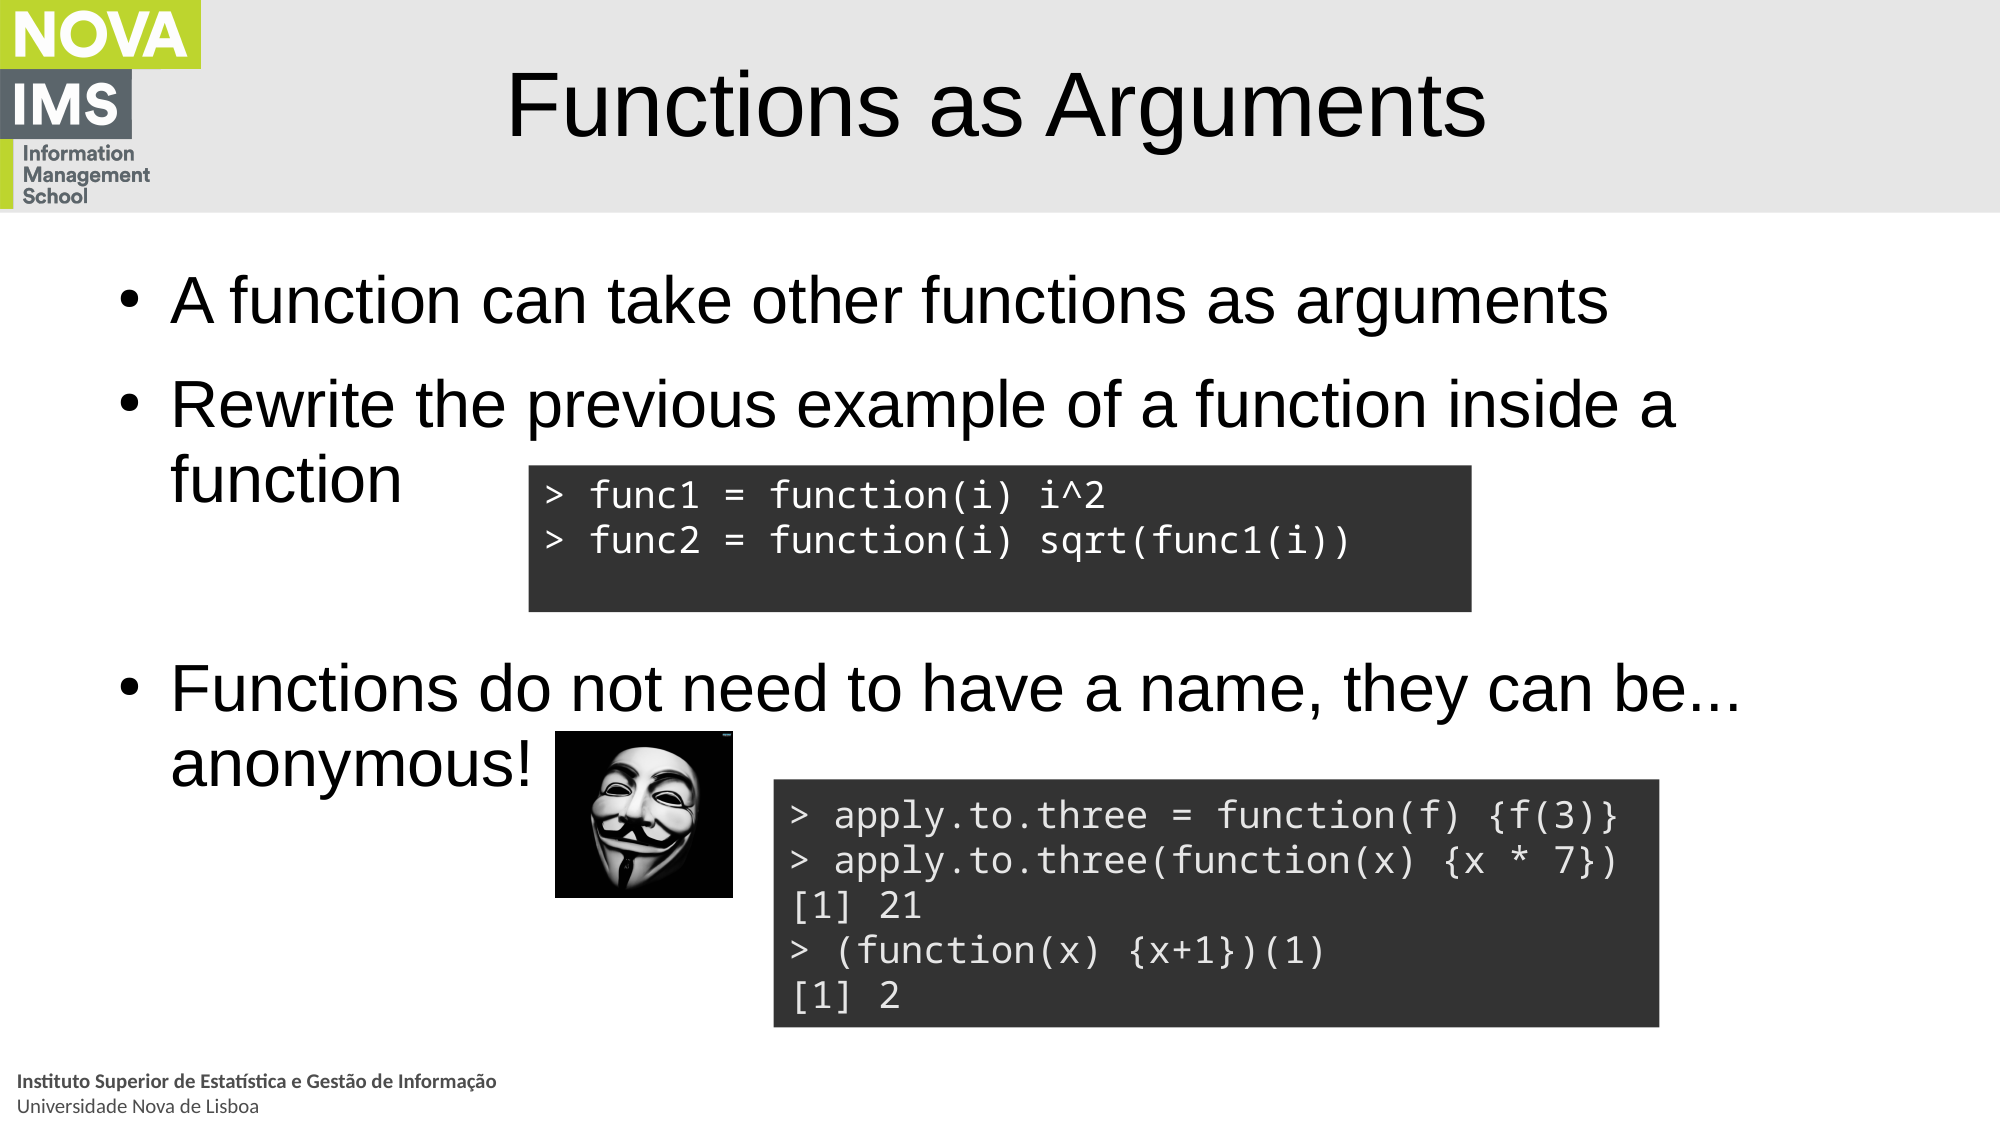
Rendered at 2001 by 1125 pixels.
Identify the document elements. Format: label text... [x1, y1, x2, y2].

list A function can take other functions as arguments Rewrite the previous example of a function inside a function Functions do not need to have a name, they can be... anonymous! [99, 263, 1900, 916]
text_box > apply.to.three = function(f) {f(3)} > apply.to.three(function(x) {x * 7}) [1] 21 > (function(x) {x+1})(1) [1] 2 [773, 779, 1660, 1028]
picture [0, 0, 201, 209]
picture [555, 731, 733, 898]
text_box > func1 = function(i) i^2 > func2 = function(i) sqrt(func1(i)) [528, 465, 1472, 613]
title Functions as Arguments [94, 19, 1902, 189]
